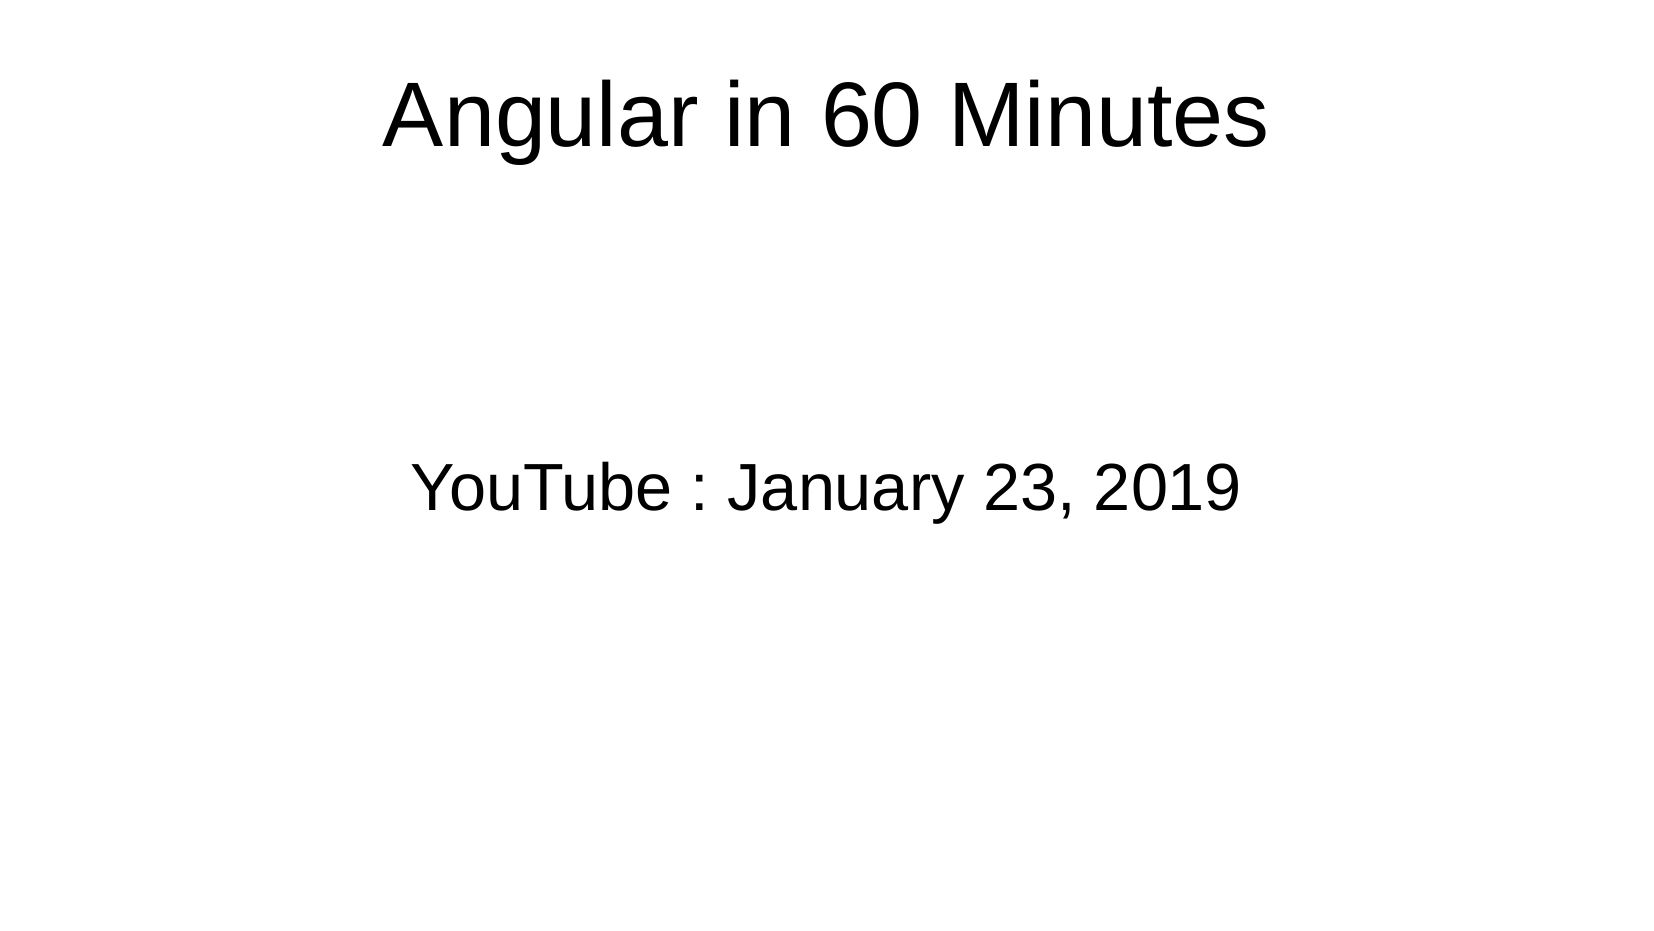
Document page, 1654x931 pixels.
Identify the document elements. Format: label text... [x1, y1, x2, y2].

title Angular in 60 Minutes [82, 37, 1571, 193]
subtitle YouTube : January 23, 2019 [82, 217, 1571, 758]
